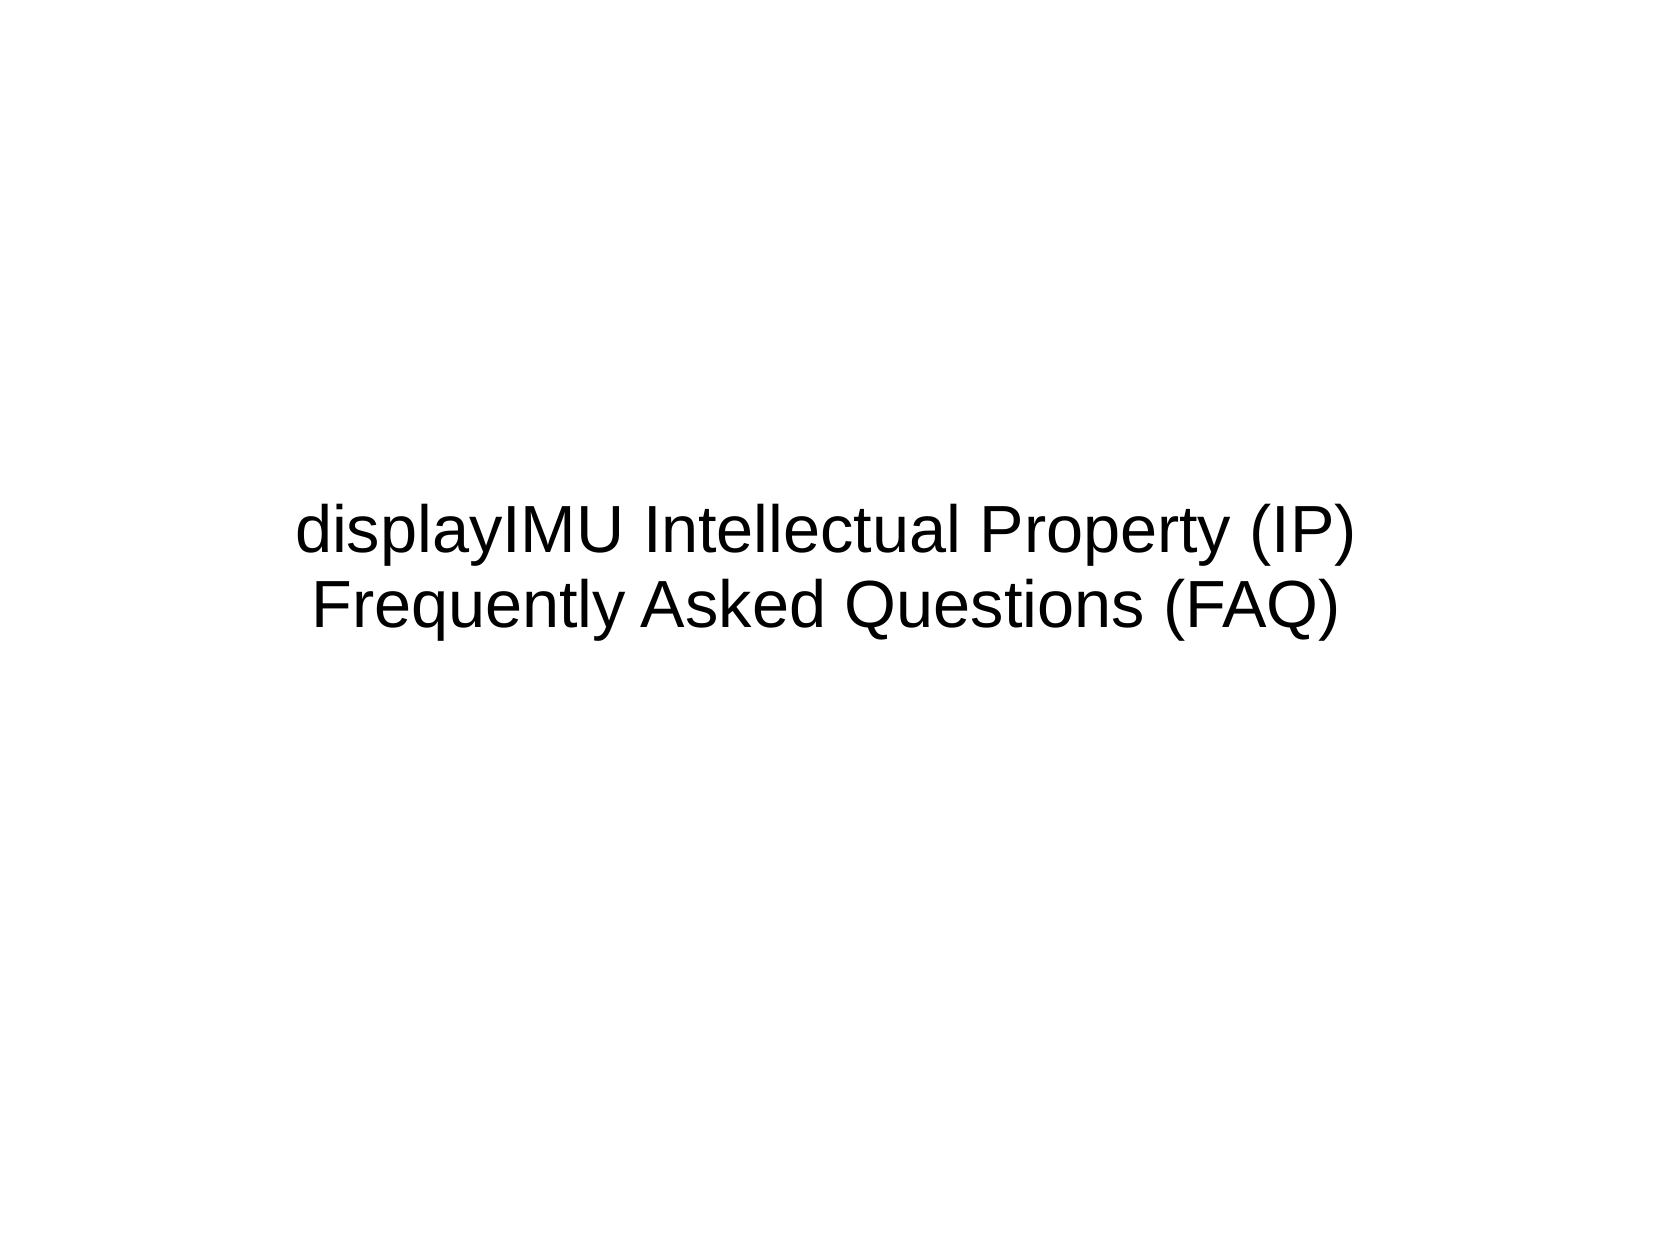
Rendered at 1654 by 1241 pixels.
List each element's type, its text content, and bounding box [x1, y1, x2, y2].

subtitle displayIMU Intellectual Property (IP) Frequently Asked Questions (FAQ) [82, 49, 1571, 1010]
